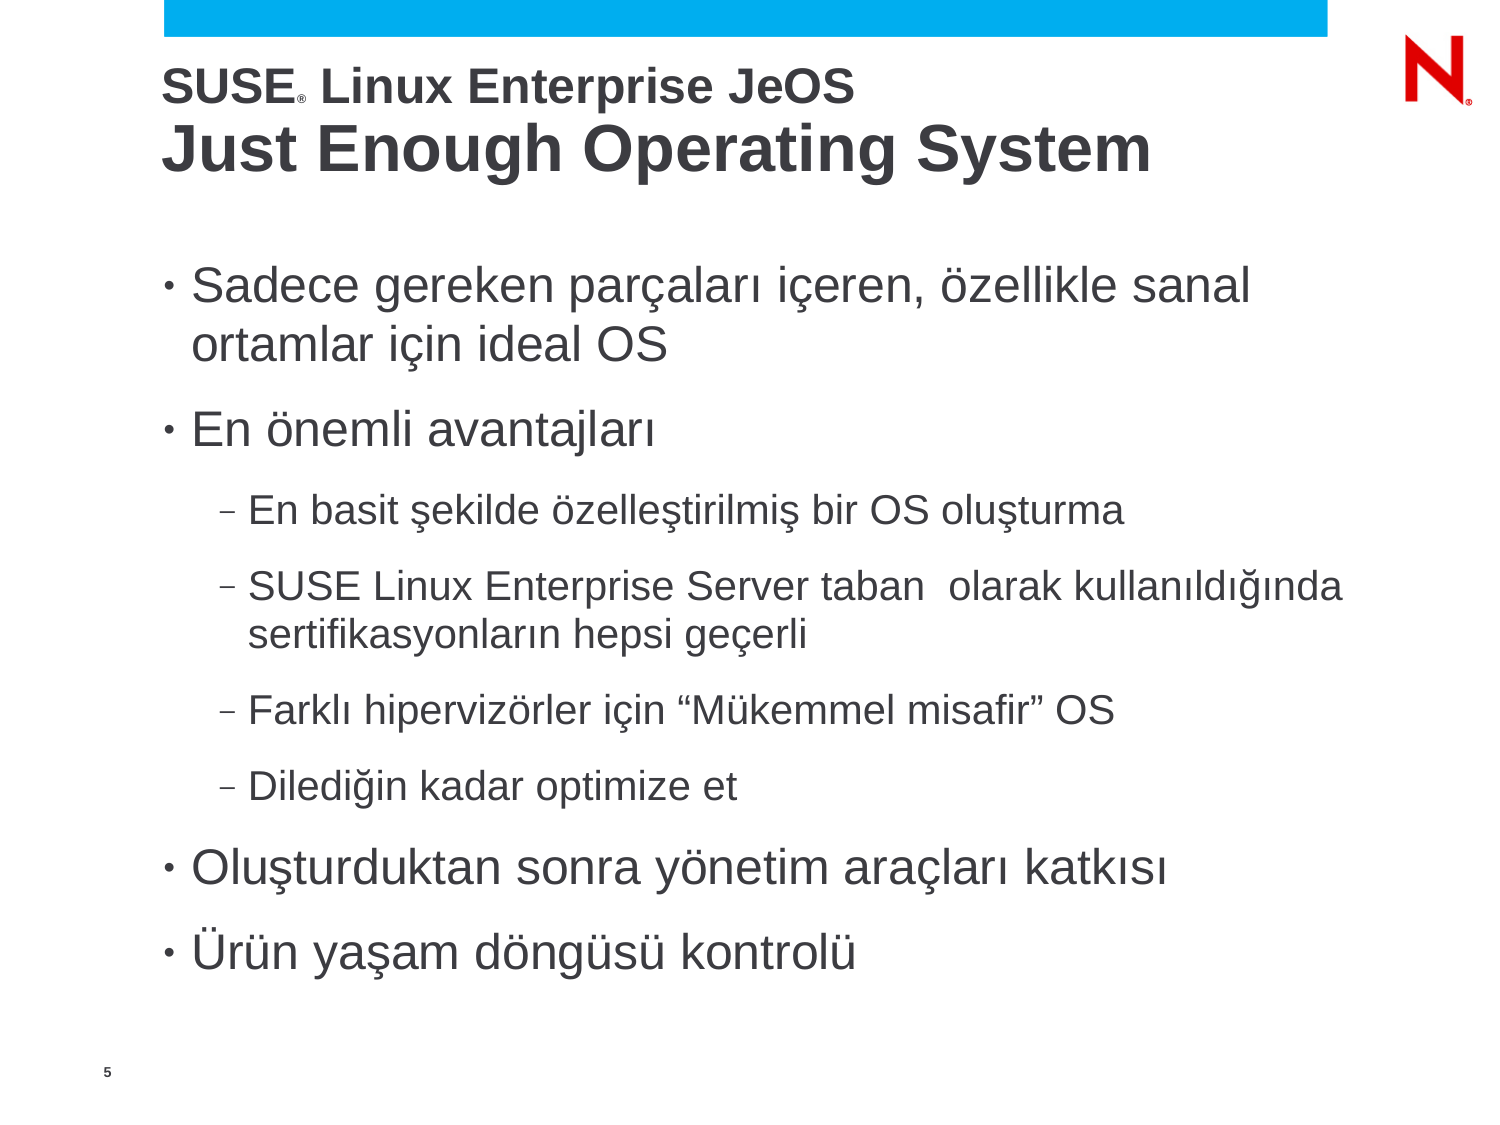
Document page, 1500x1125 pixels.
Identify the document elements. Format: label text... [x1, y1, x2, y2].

picture [1403, 32, 1473, 107]
list Sadece gereken parçaları içeren, özellikle sanal ortamlar için ideal OS En önemli avantajları En basit şekilde özelleştirilmiş bir OS oluşturma SUSE Linux Enterprise Server taban olarak kullanıldığında sertifikasyonların hepsi geçerli Farklı hipervizörler için “Mükemmel misafir” OS Dilediğin kadar optimize et Oluşturduktan sonra yönetim araçları katkısı Ürün yaşam döngüsü kontrolü [163, 254, 1404, 1095]
title SUSE® Linux Enterprise JeOS Just Enough Operating System [161, 41, 1383, 205]
